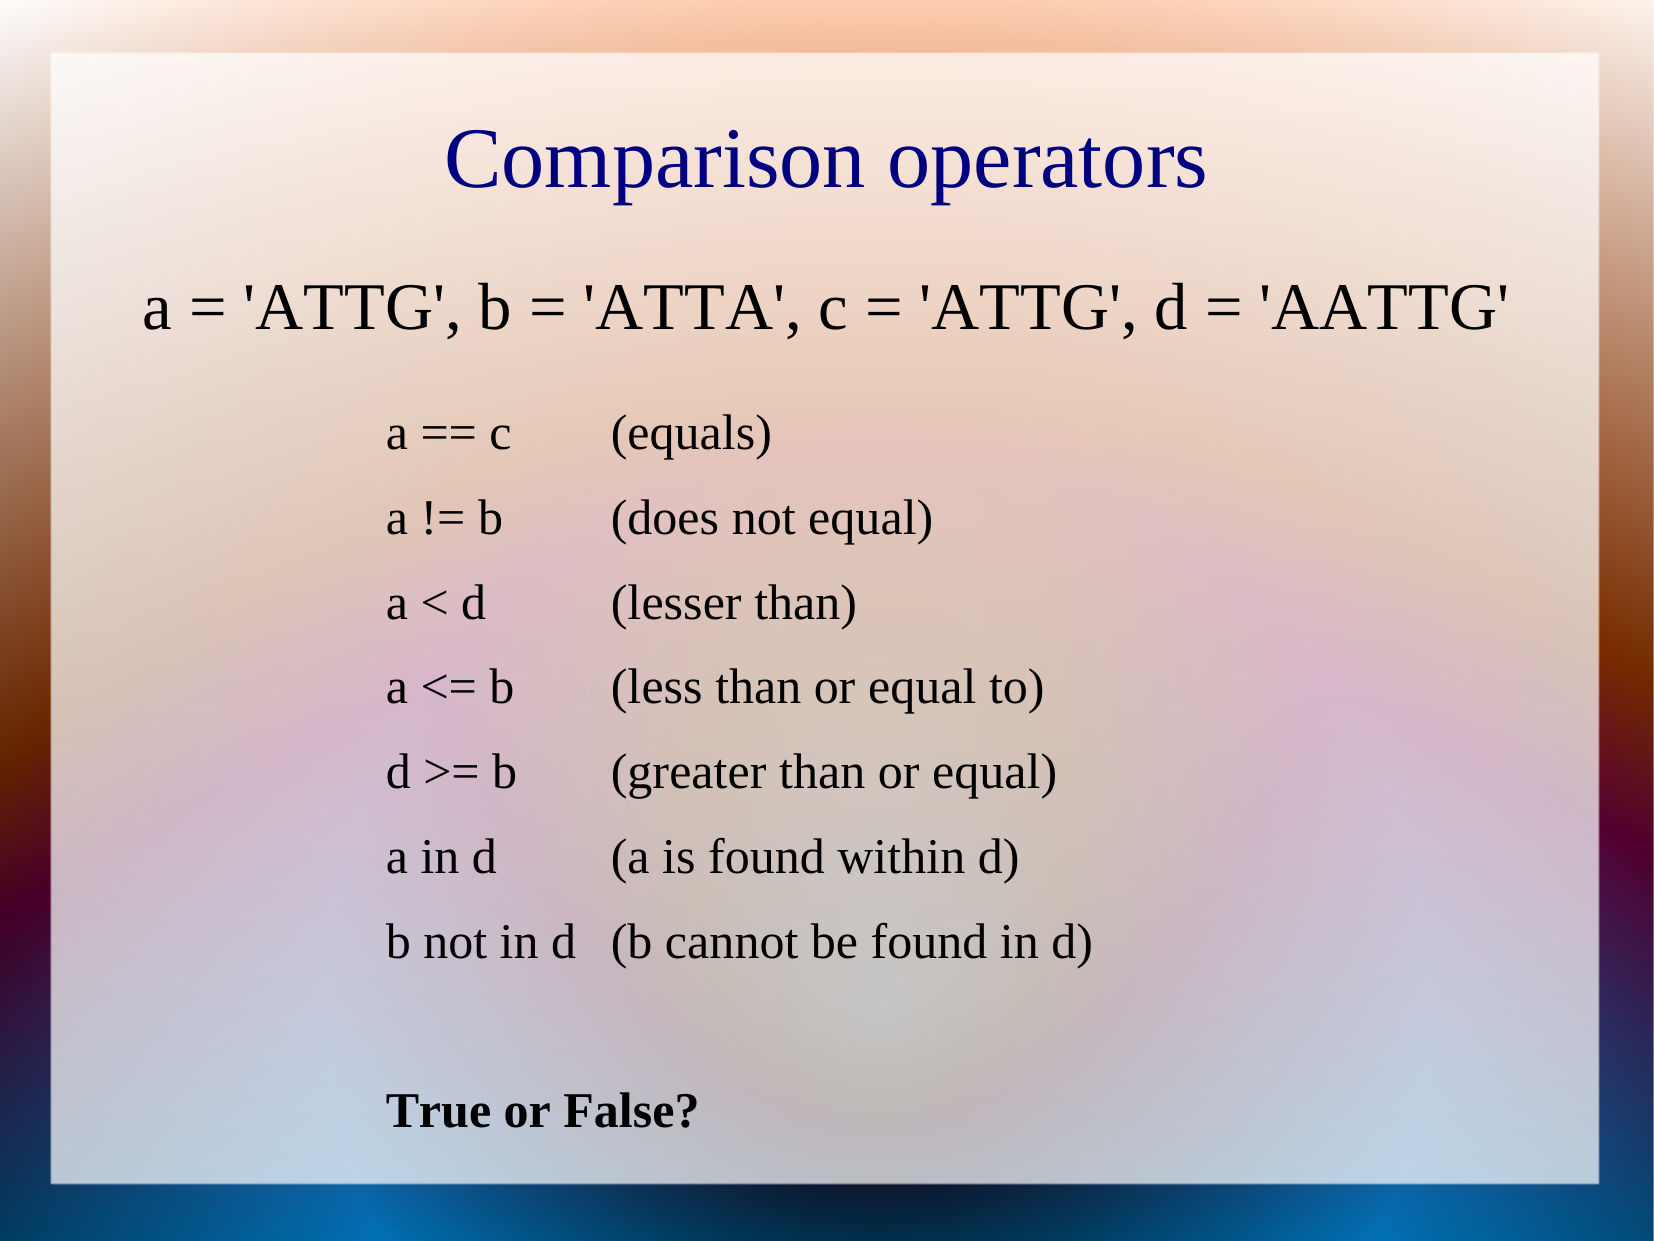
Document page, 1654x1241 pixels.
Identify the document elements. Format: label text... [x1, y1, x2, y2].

title Comparison operators [82, 55, 1571, 263]
picture [0, 0, 1654, 1241]
list a == c (equals) a != b (does not equal) a < d (lesser than) a <= b (less than or equal to) d >= b (greater than or equal) a in d (a is found within d) b not in d (b cannot be found in d) True or False? [315, 405, 1411, 1139]
list a = 'ATTG', b = 'ATTA', c = 'ATTG', d = 'AATTG' [71, 270, 1561, 345]
